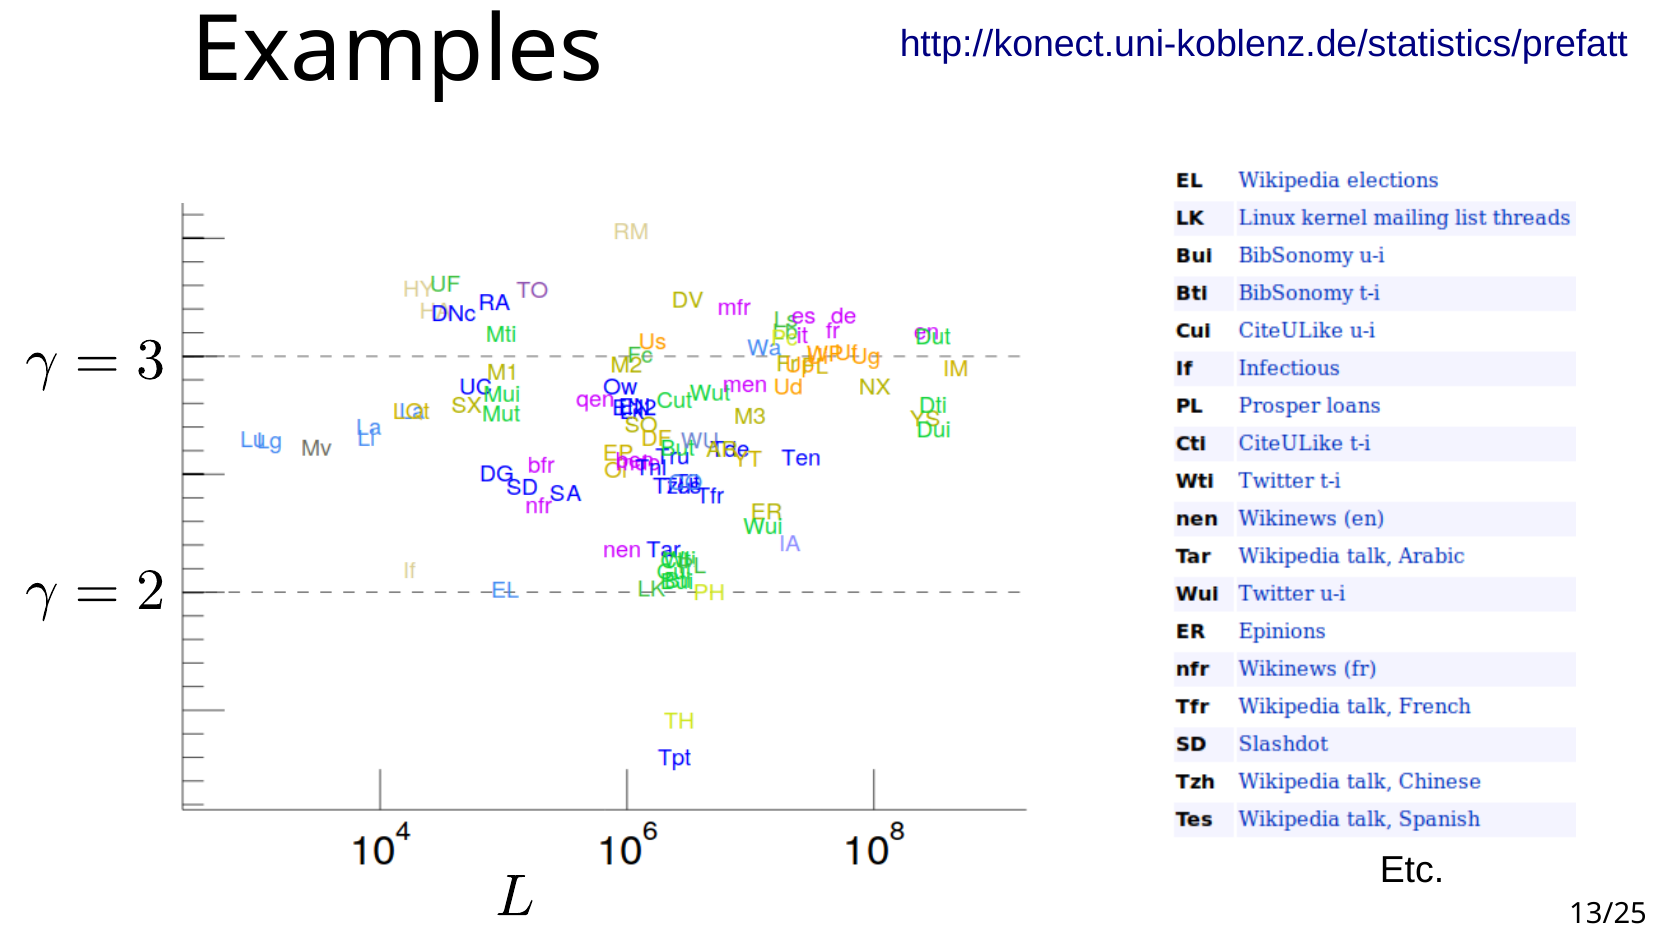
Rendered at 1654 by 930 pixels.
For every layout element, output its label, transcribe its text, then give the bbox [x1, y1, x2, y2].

text_box [25, 570, 166, 622]
text_box [495, 875, 535, 916]
picture [1165, 164, 1576, 842]
text_box Etc. [1365, 841, 1591, 899]
text_box [25, 339, 166, 391]
picture [179, 203, 1045, 871]
text_box http://konect.uni-koblenz.de/statistics/prefatt [885, 15, 1644, 72]
title Examples [0, 0, 796, 97]
